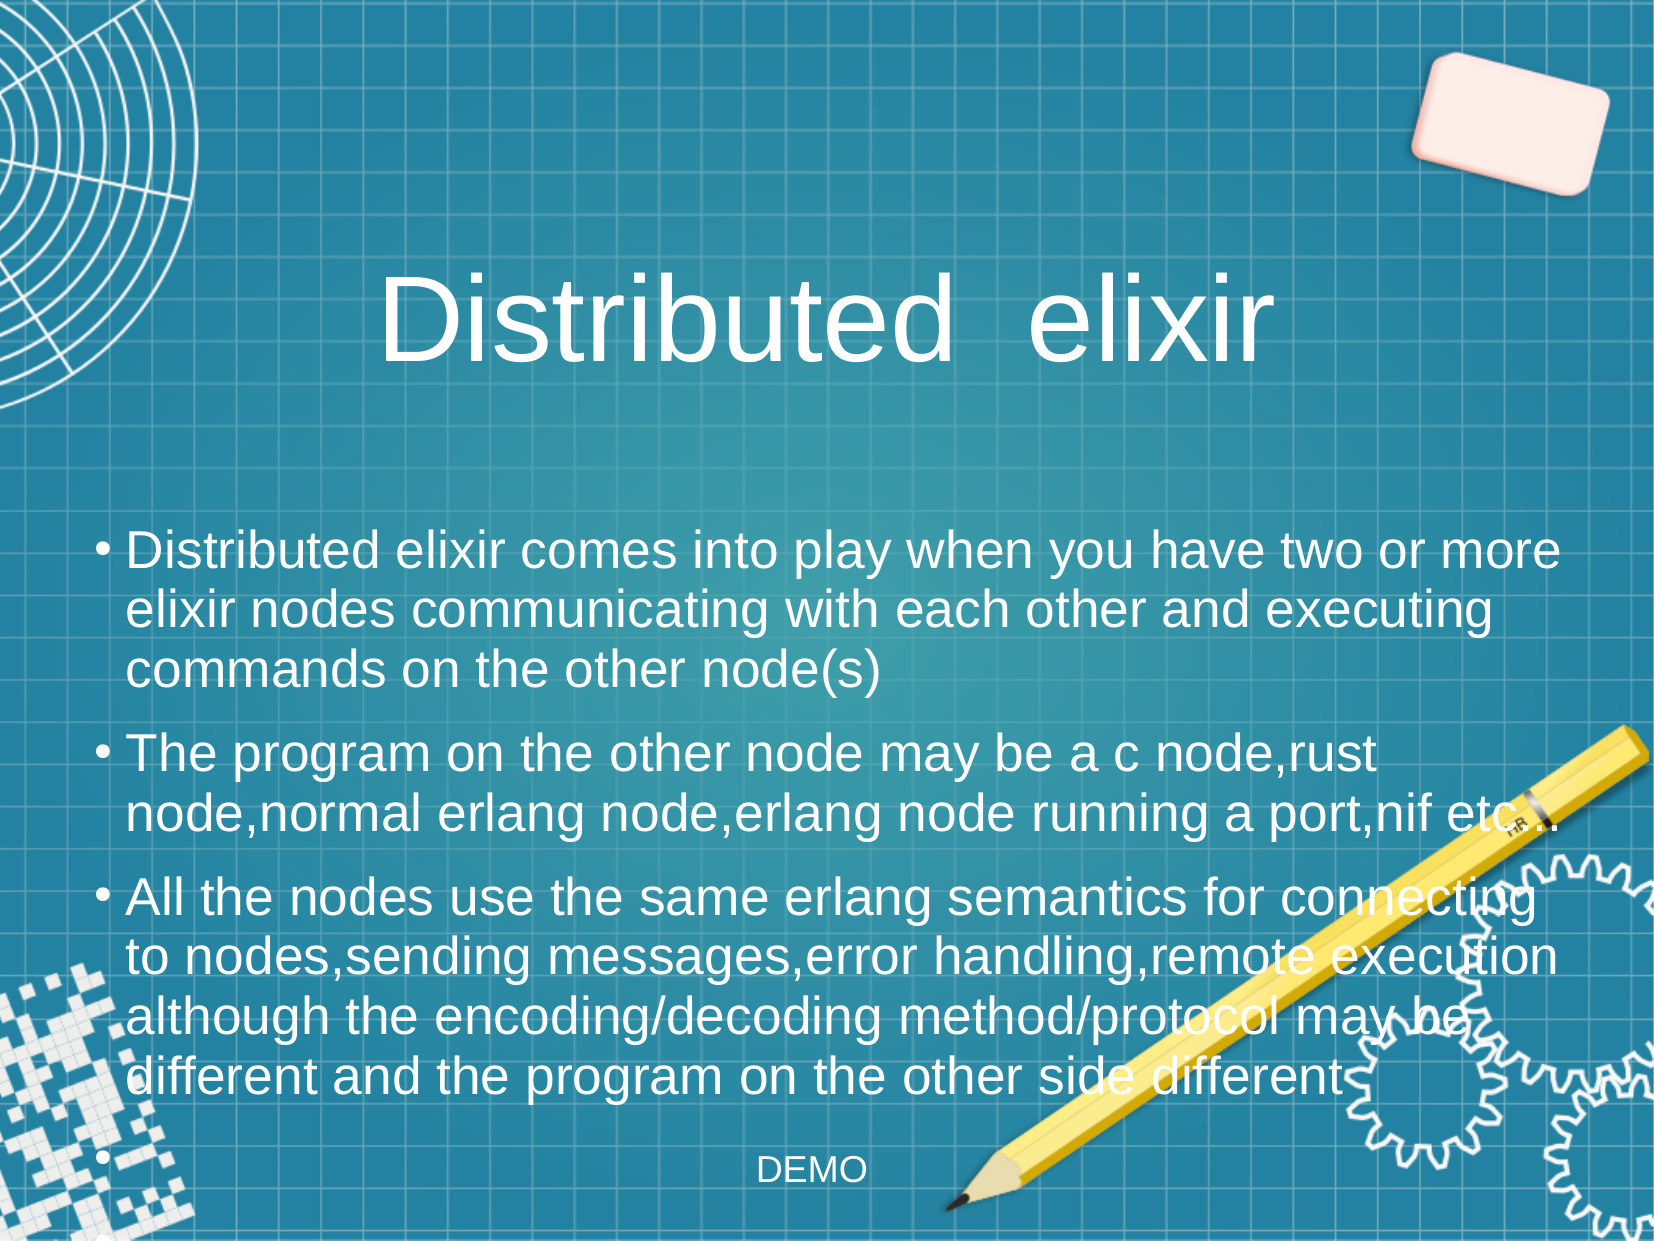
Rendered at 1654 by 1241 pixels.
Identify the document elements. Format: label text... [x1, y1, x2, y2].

list Distributed elixir comes into play when you have two or more elixir nodes communicating with each other and executing commands on the other node(s) The program on the other node may be a c node,rust node,normal erlang node,erlang node running a port,nif etc... All the nodes use the same erlang semantics for connecting to nodes,sending messages,error handling,remote execution although the encoding/decoding method/protocol may be different and the program on the other side different [82, 519, 1571, 1123]
picture [0, 0, 1654, 1241]
text_box DEMO [506, 1141, 1118, 1199]
title Distributed elixir [82, 177, 1571, 461]
